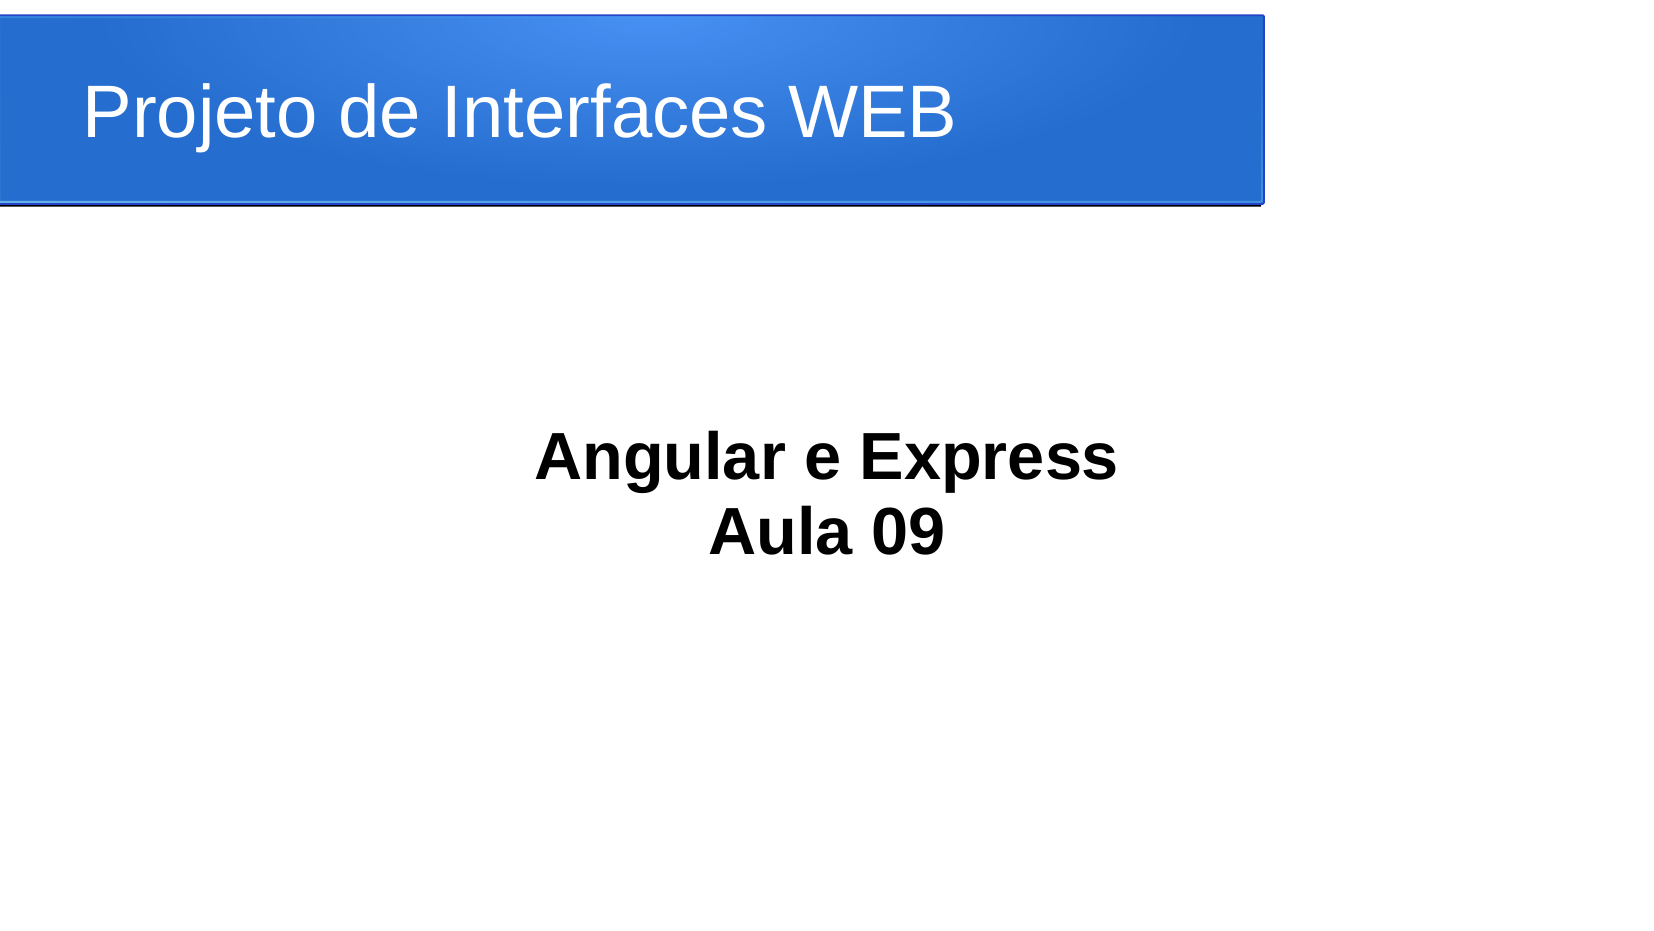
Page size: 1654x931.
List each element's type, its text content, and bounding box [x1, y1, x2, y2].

title Projeto de Interfaces WEB [82, 35, 1235, 189]
subtitle Angular e Express Aula 09 [82, 224, 1571, 764]
